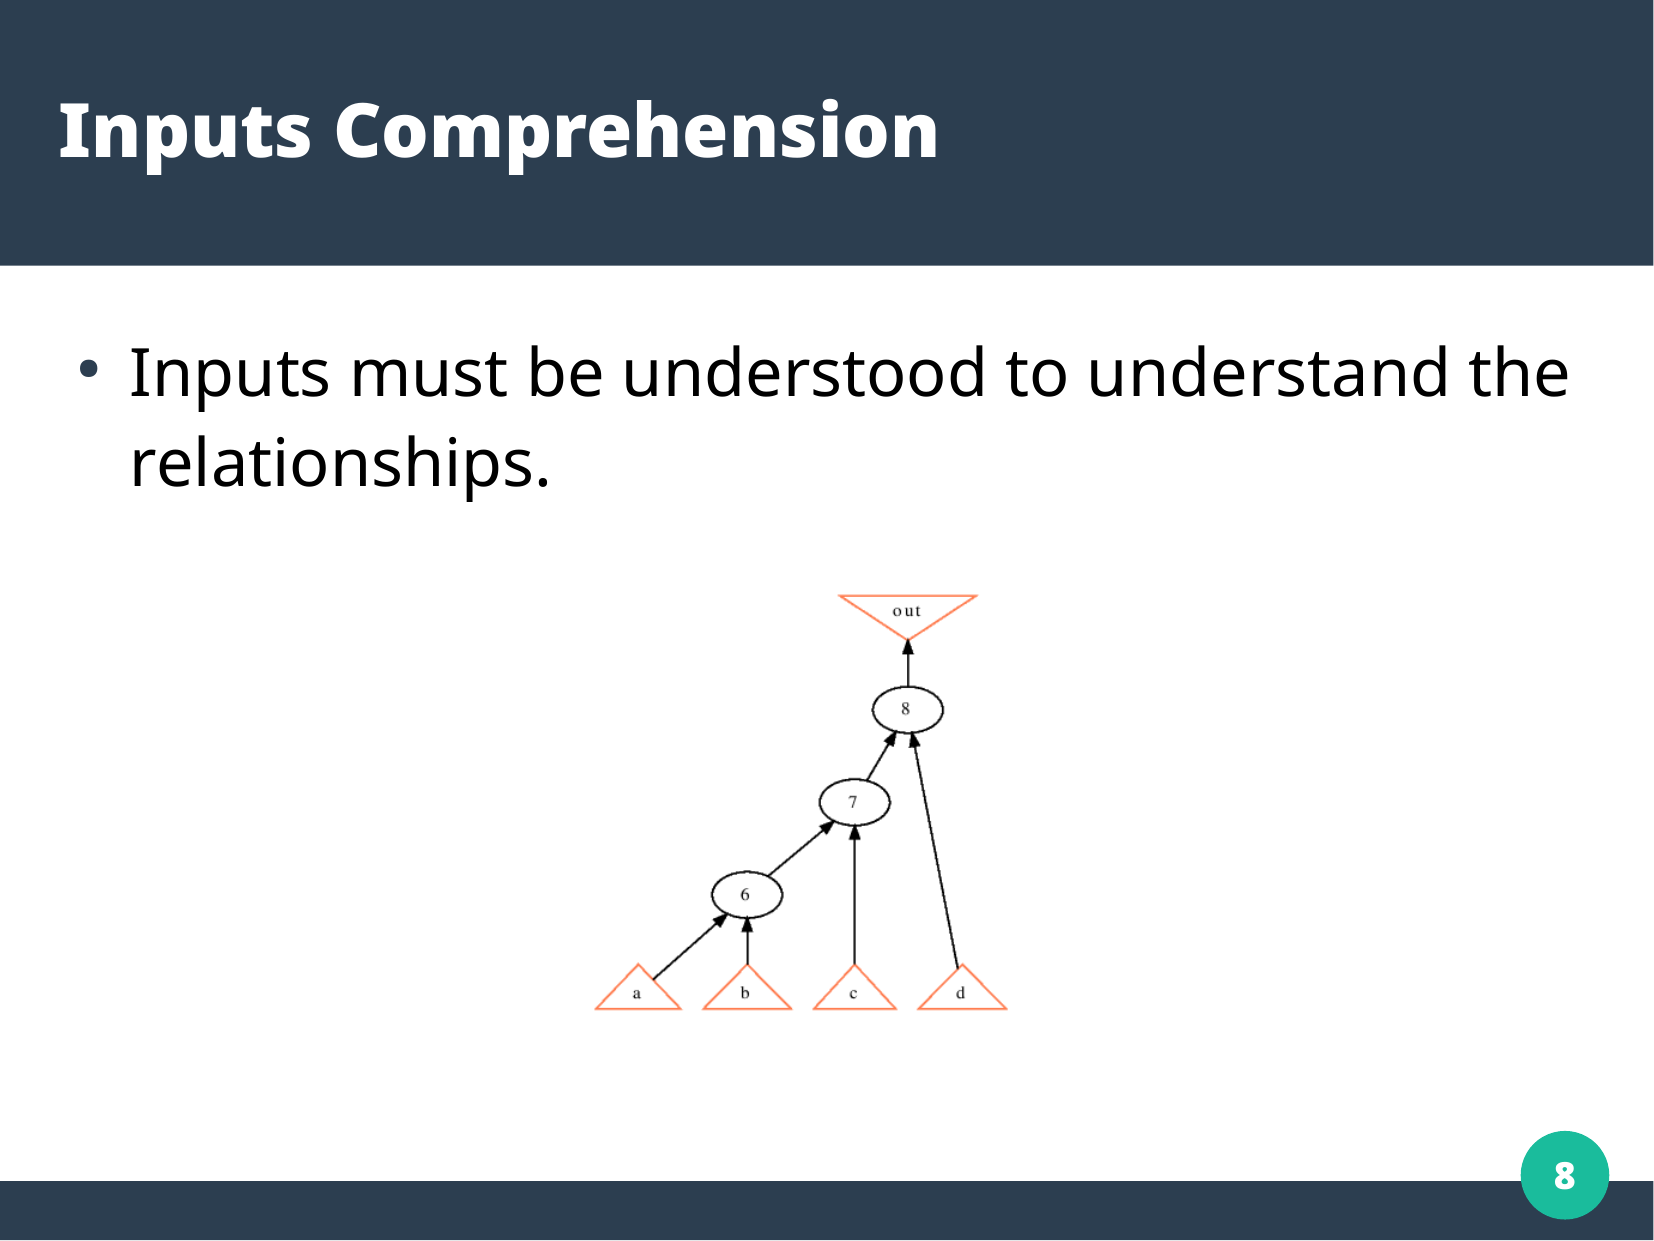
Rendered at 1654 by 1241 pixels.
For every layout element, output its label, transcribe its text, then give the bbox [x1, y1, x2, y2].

title Inputs Comprehension [59, 49, 1595, 207]
picture [585, 579, 1021, 1021]
list Inputs must be understood to understand the relationships. [59, 324, 1595, 1152]
